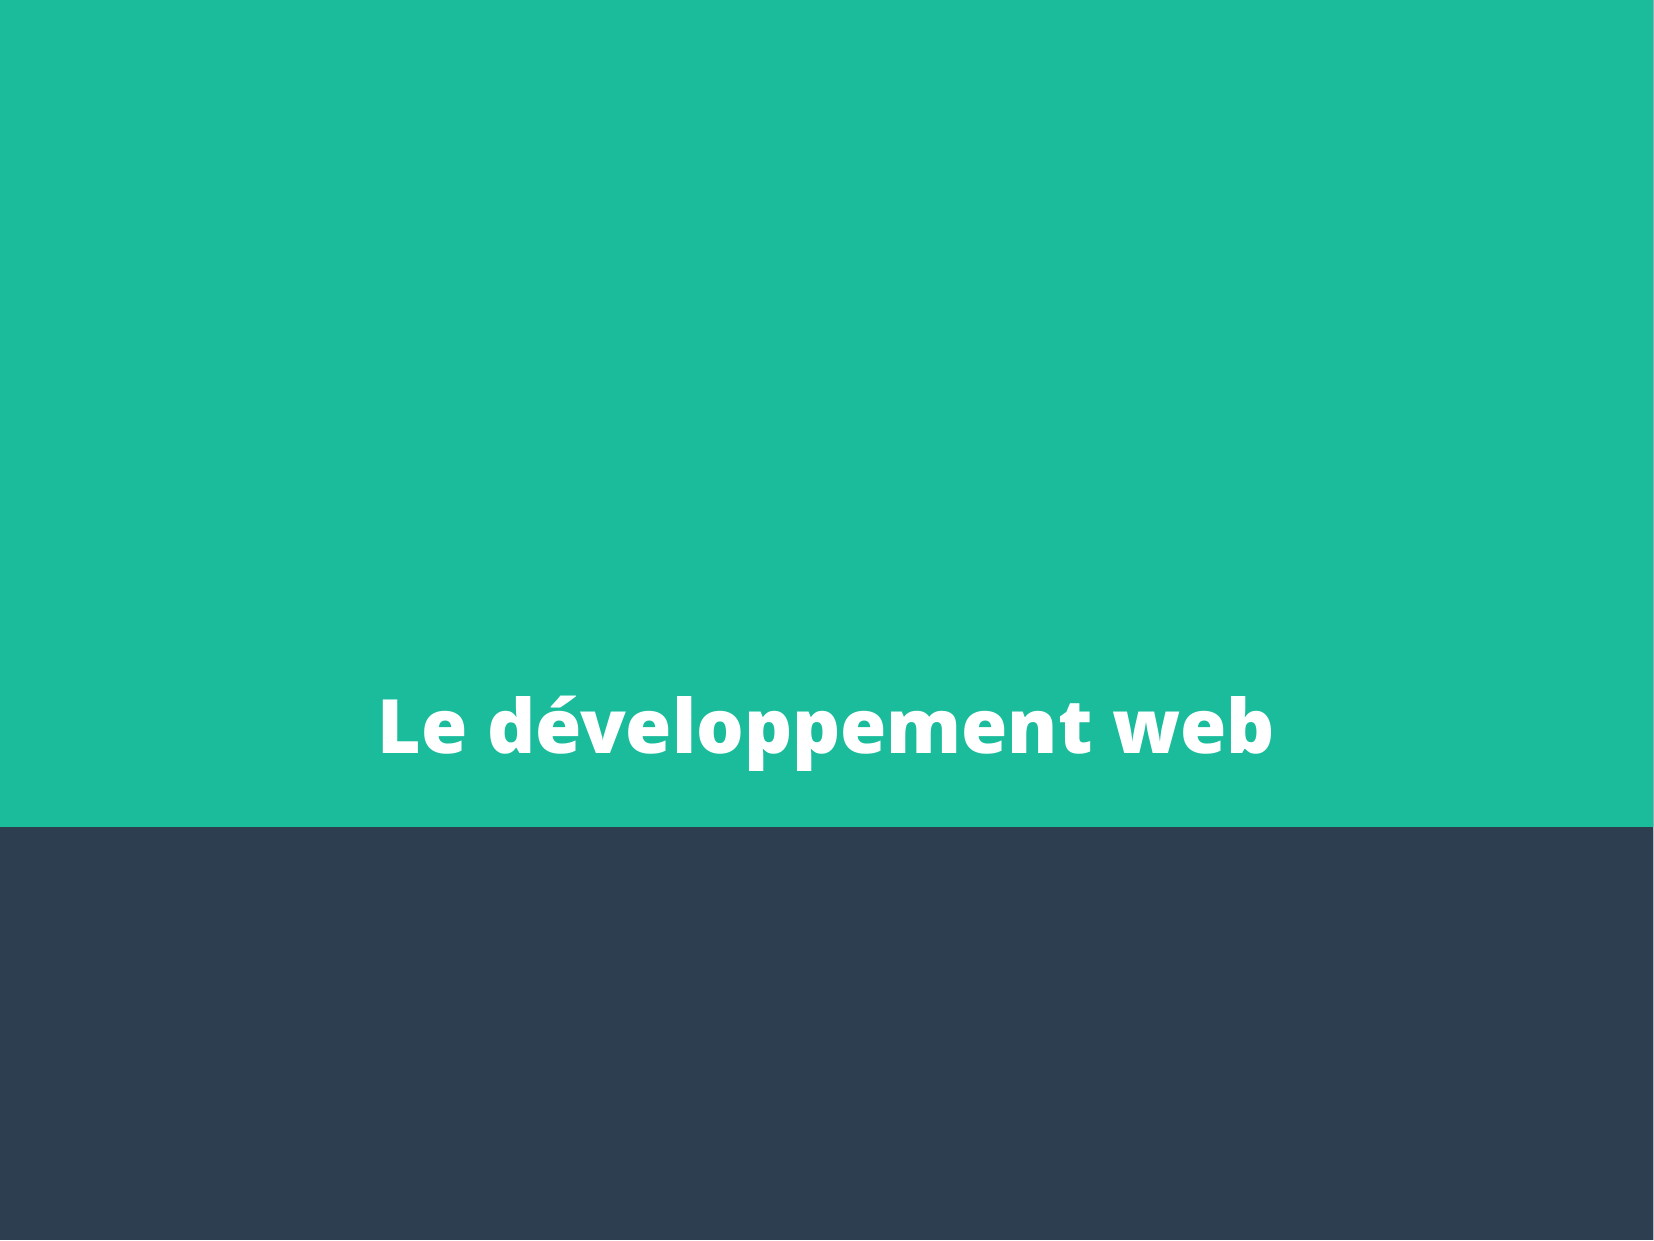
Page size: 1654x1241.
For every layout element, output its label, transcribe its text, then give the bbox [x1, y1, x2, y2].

title Le développement web [59, 620, 1595, 778]
